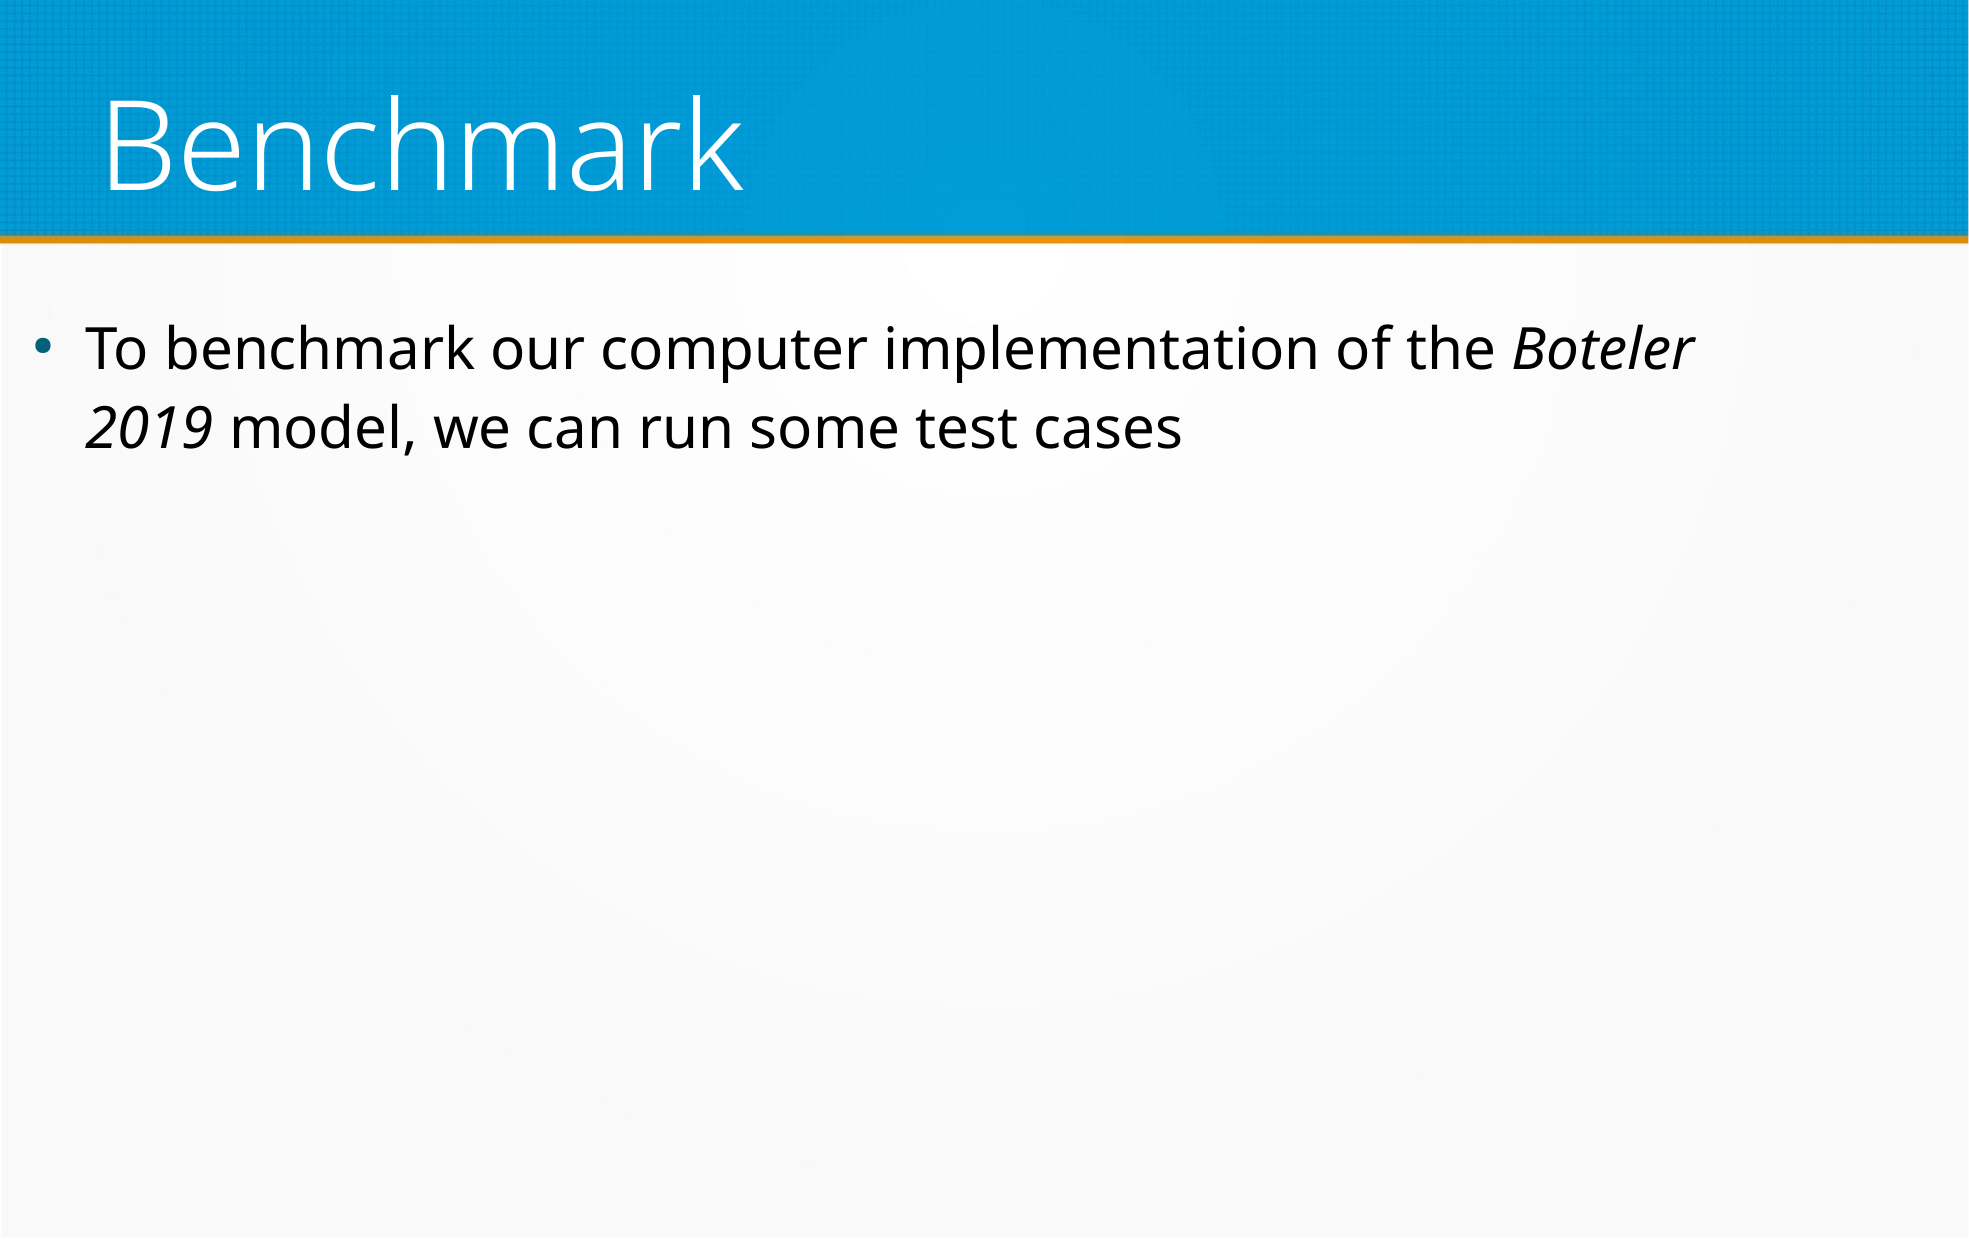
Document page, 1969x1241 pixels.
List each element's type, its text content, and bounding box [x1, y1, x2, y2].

picture [0, 233, 1969, 1241]
title Benchmark [98, 19, 1870, 227]
list To benchmark our computer implementation of the Boteler 2019 model, we can run some test cases [15, 90, 1816, 1122]
